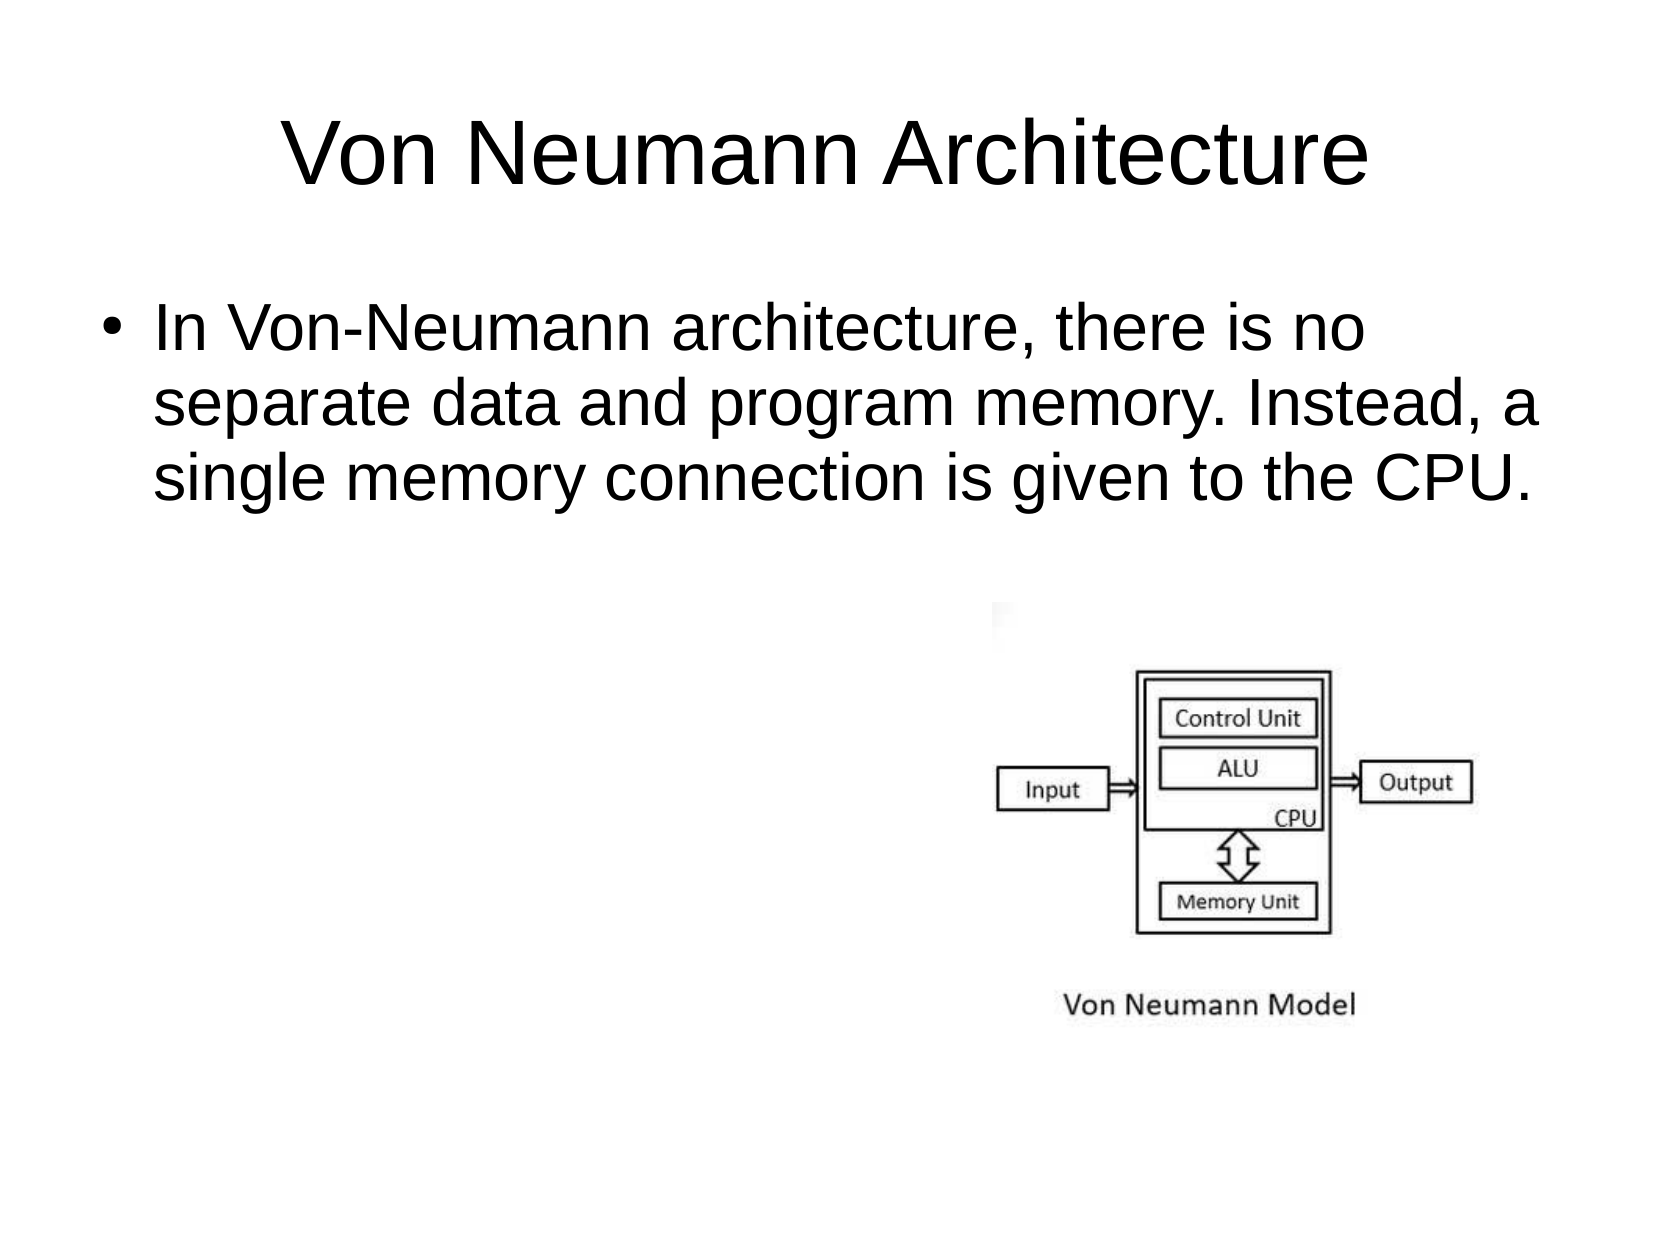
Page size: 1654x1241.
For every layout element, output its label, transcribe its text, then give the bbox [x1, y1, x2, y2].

picture [992, 602, 1483, 1047]
list In Von-Neumann architecture, there is no separate data and program memory. Instead, a single memory connection is given to the CPU. [82, 290, 1571, 1010]
title Von Neumann Architecture [82, 49, 1571, 257]
